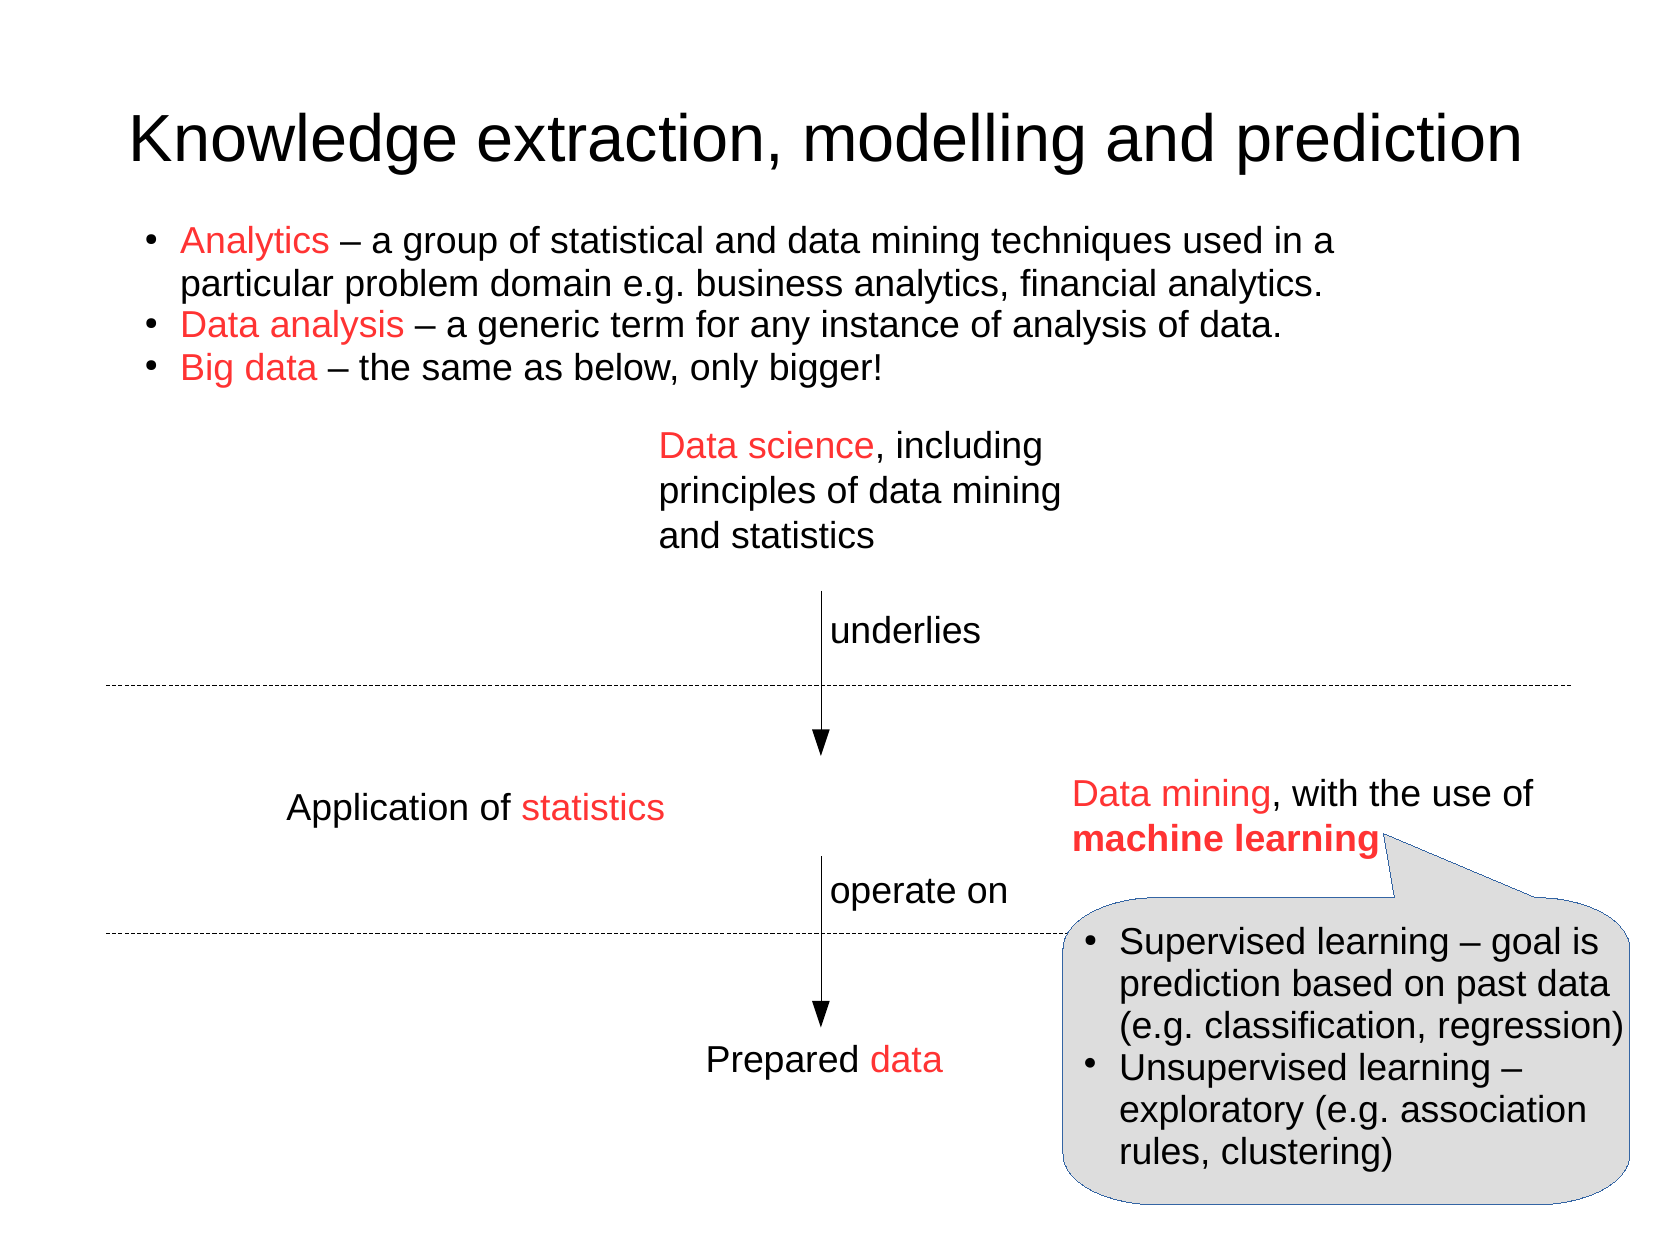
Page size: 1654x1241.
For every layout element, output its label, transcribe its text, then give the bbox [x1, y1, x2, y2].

text_box [1087, 1188, 1606, 1205]
text_box Supervised learning – goal is prediction based on past data (e.g. classification, regression) Unsupervised learning – exploratory (e.g. association rules, clustering) [1068, 912, 1654, 1188]
text_box Knowledge extraction, modelling and prediction [82, 94, 1571, 1146]
text_box [1571, 901, 1602, 912]
text_box [1062, 1146, 1068, 1171]
